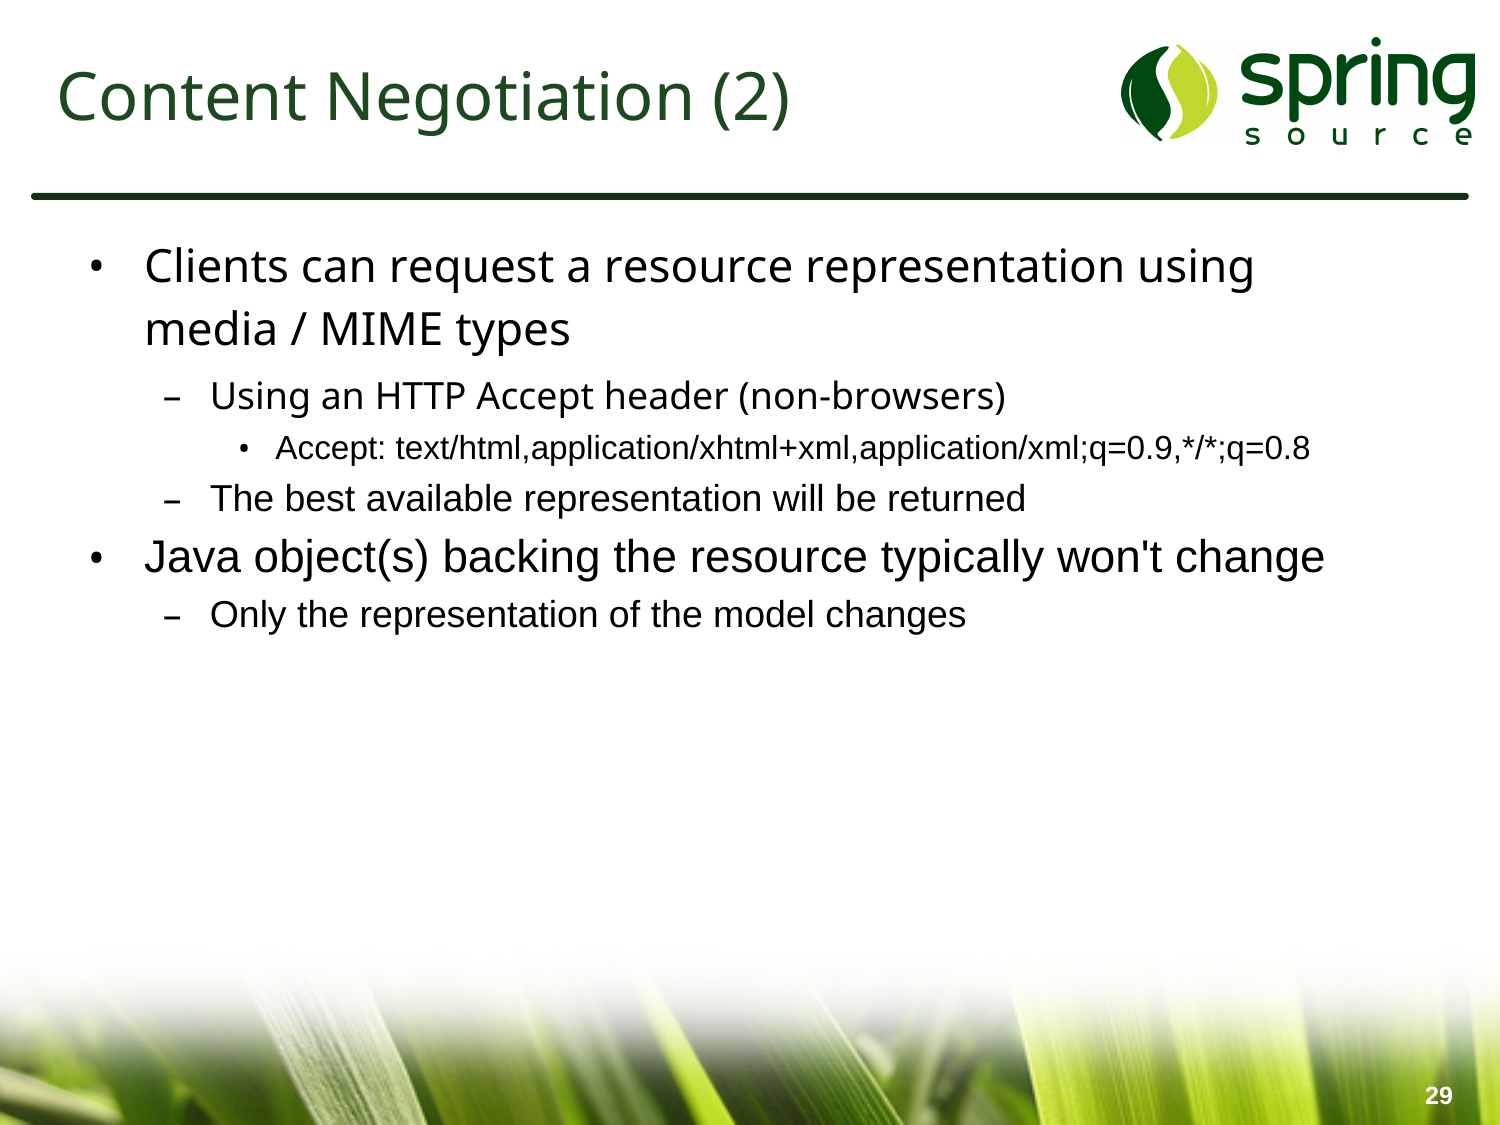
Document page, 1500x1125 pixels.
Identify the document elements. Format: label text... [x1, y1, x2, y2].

title Content Negotiation (2) [56, 14, 1089, 175]
picture [1121, 37, 1475, 145]
list Clients can request a resource representation using media / MIME types Using an HTTP Accept header (non-browsers) Accept: text/html,application/xhtml+xml,application/xml;q=0.9,*/*;q=0.8 The best available representation will be returned Java object(s) backing the resource typically won't change Only the representation of the model changes [87, 233, 1396, 702]
picture [0, 944, 1500, 1125]
